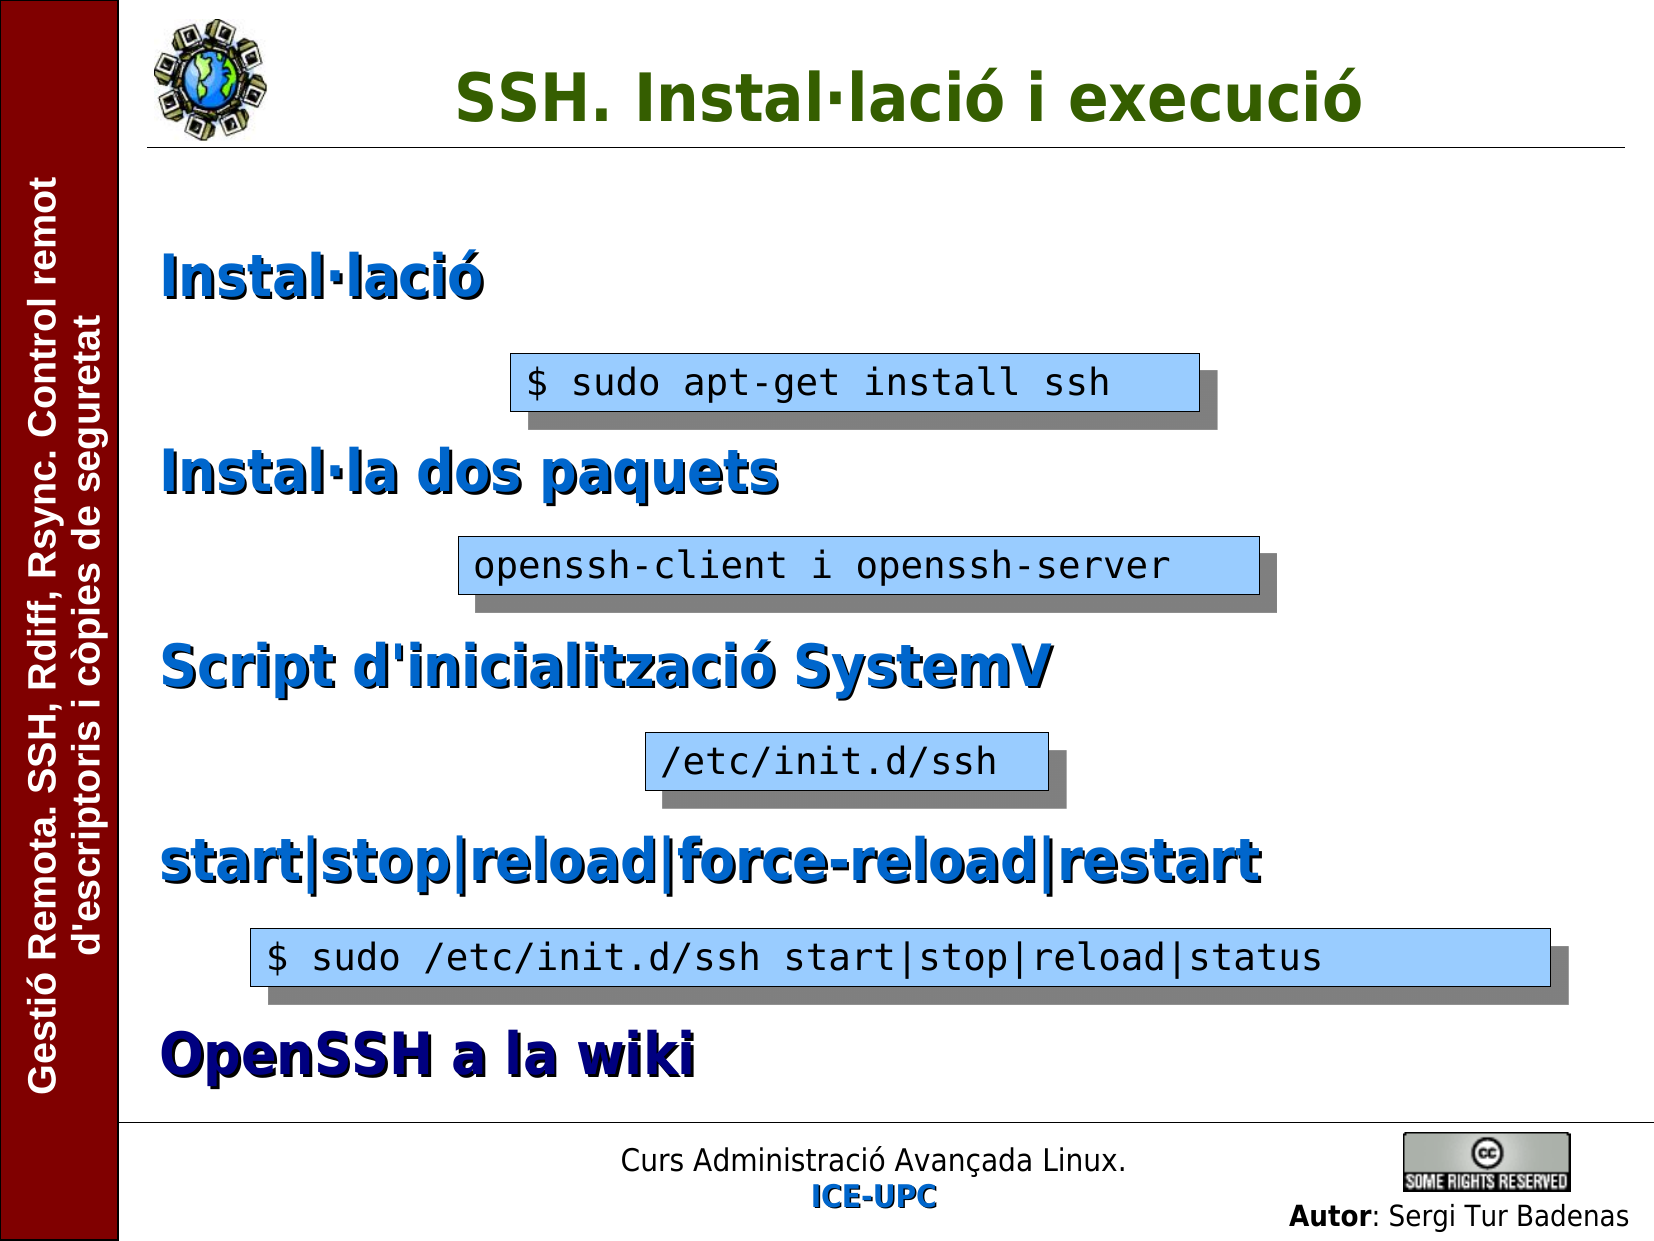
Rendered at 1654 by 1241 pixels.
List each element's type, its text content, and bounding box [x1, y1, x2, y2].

picture [154, 19, 268, 142]
list Instal·lació Instal·la dos paquets Script d'inicialització SystemV start|stop|reload|force-reload|restart OpenSSH a la wiki [141, 242, 1630, 1089]
text_box /etc/init.d/ssh [645, 732, 1049, 791]
text_box $ sudo apt-get install ssh [510, 353, 1200, 412]
title SSH. Instal·lació i execució [165, 56, 1654, 141]
text_box $ sudo /etc/init.d/ssh start|stop|reload|status [250, 928, 1551, 987]
picture [1403, 1132, 1571, 1192]
text_box openssh-client i openssh-server [458, 536, 1260, 595]
